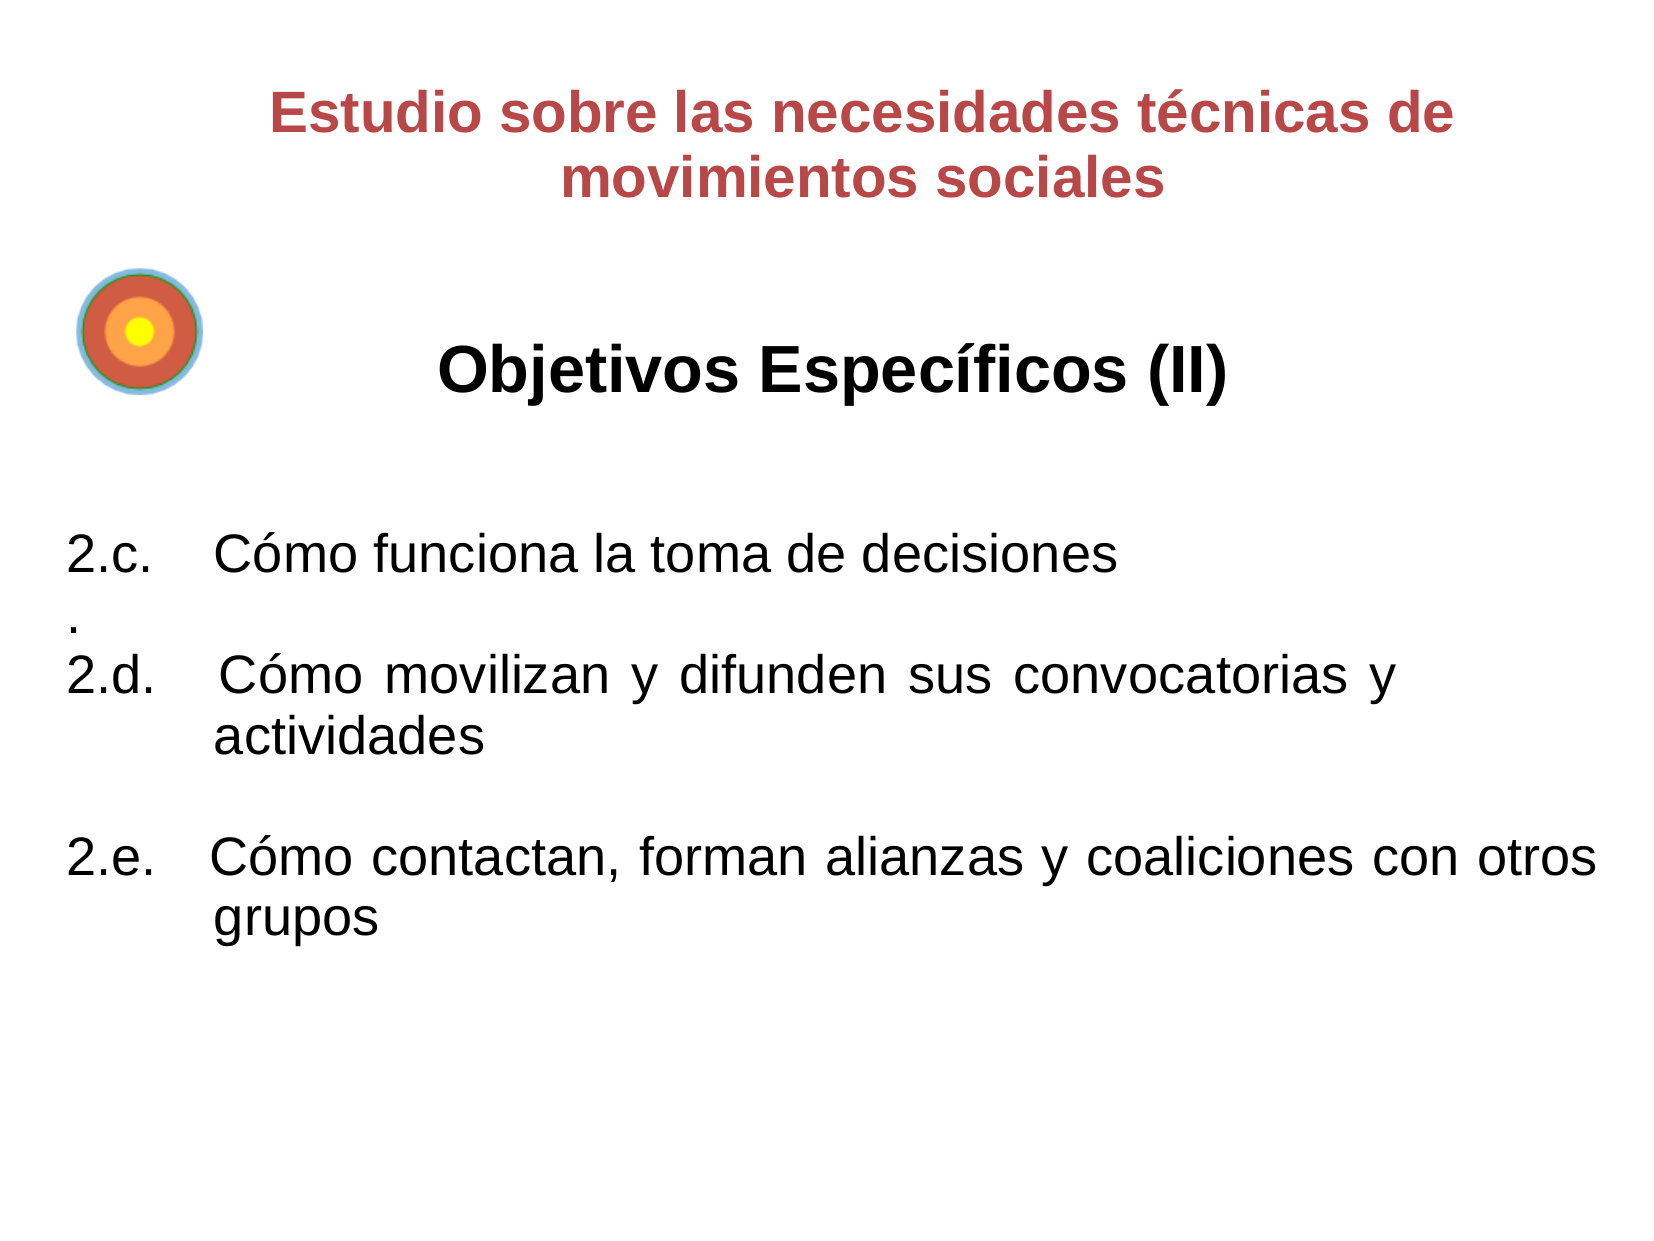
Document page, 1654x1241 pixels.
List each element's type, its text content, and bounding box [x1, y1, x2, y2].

picture [73, 265, 207, 399]
text_box Objetivos Específicos (II) 2.c. Cómo funciona la toma de decisiones . 2.d. Cómo movilizan y difunden sus convocatorias y actividades 2.e. Cómo contactan, forman alianzas y coaliciones con otros grupos [51, 324, 1616, 1056]
text_box Estudio sobre las necesidades técnicas de movimientos sociales [118, 79, 1608, 210]
